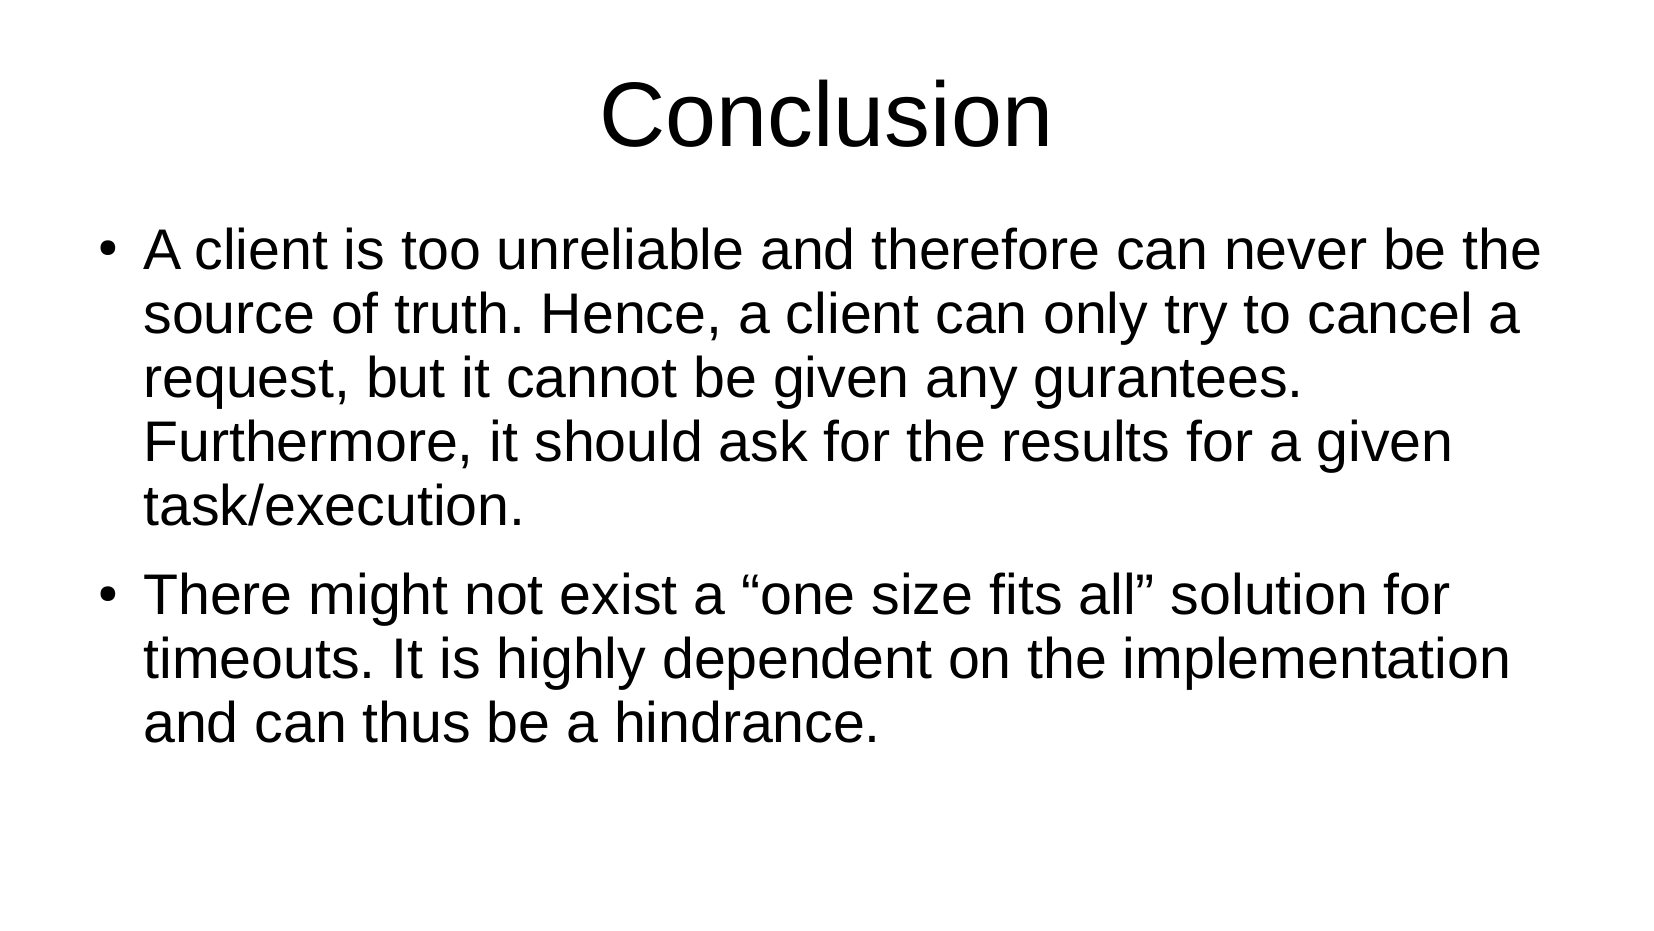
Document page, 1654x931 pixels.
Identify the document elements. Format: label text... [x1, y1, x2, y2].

list A client is too unreliable and therefore can never be the source of truth. Hence, a client can only try to cancel a request, but it cannot be given any gurantees. Furthermore, it should ask for the results for a given task/execution. There might not exist a “one size fits all” solution for timeouts. It is highly dependent on the implementation and can thus be a hindrance. [82, 217, 1571, 758]
title Conclusion [82, 37, 1571, 193]
